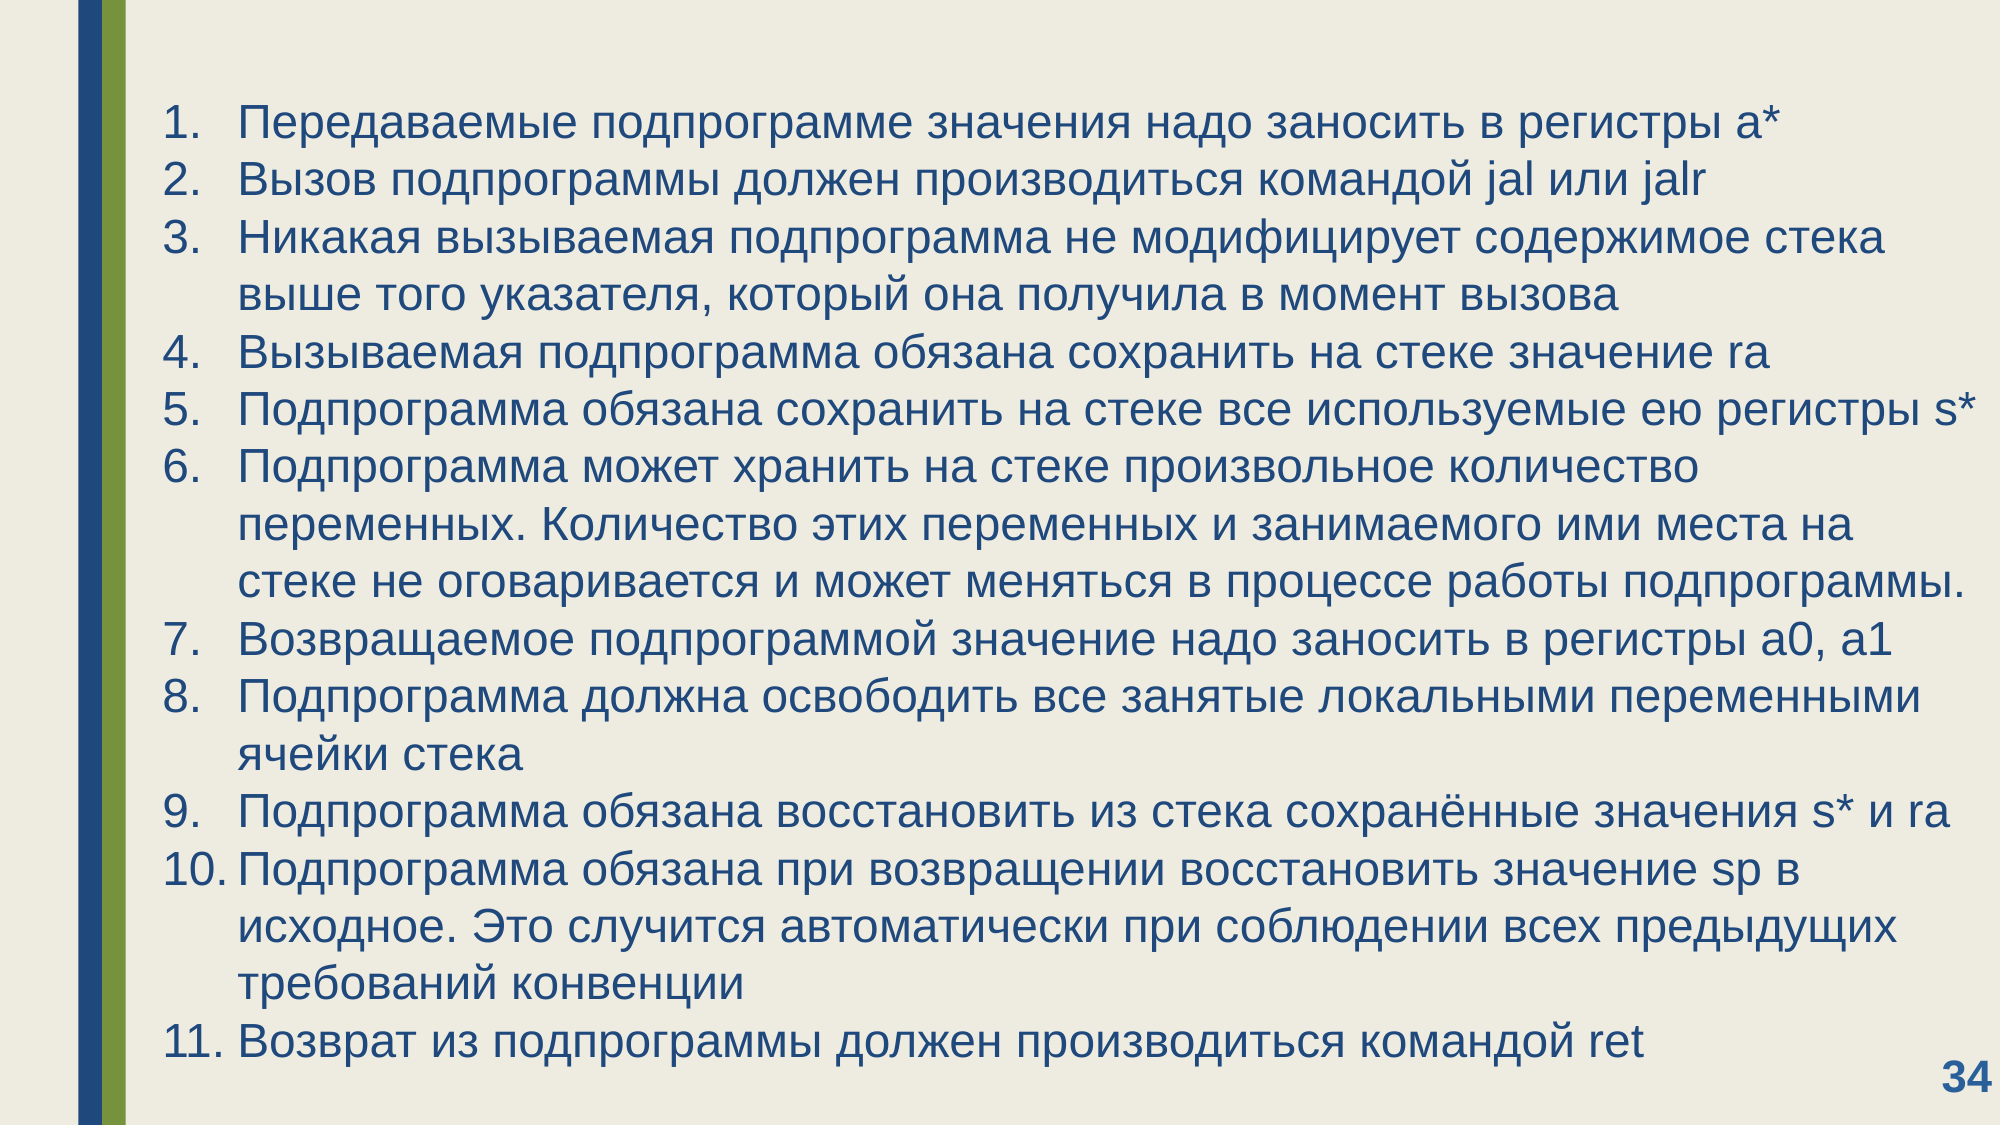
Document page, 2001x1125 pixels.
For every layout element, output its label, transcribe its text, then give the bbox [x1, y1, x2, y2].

text_box Передаваемые подпрограмме значения надо заносить в регистры a* Вызов подпрограммы должен производиться командой jal или jalr Никакая вызываемая подпрограмма не модифицирует содержимое стека выше того указателя, который она получила в момент вызова Вызываемая подпрограмма обязана сохранить на стеке значение ra Подпрограмма обязана сохранить на стеке все используемые ею регистры s* Подпрограмма может хранить на стеке произвольное количество переменных. Количество этих переменных и занимаемого ими места на стеке не оговаривается и может меняться в процессе работы подпрограммы. Возвращаемое подпрограммой значение надо заносить в регистры a0, a1 Подпрограмма должна освободить все занятые локальными переменными ячейки стека Подпрограмма обязана восстановить из стека сохранённые значения s* и ra Подпрограмма обязана при возвращении восстановить значение sp в исходное. Это случится автоматически при соблюдении всех предыдущих требований конвенции Возврат из подпрограммы должен производиться командой ret [147, 82, 2000, 1075]
text_box <номер> [1766, 1043, 1998, 1125]
